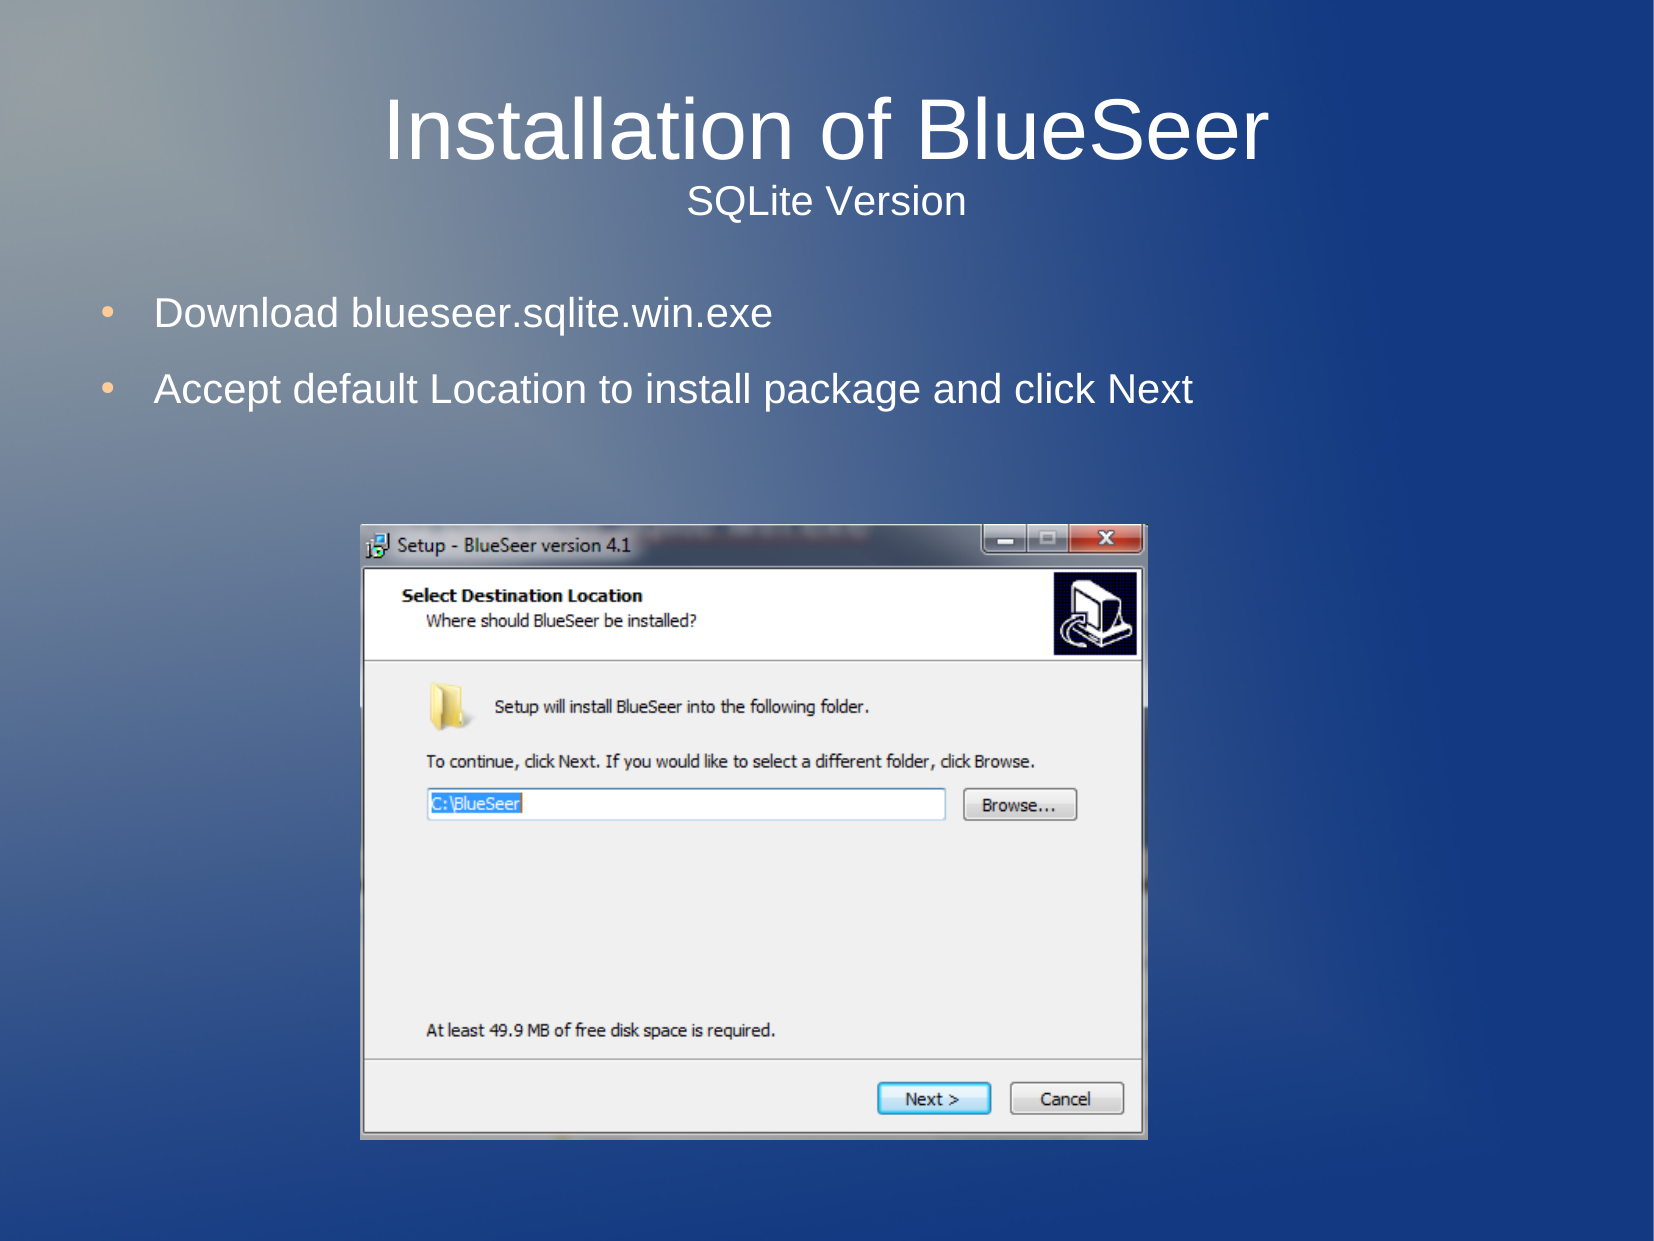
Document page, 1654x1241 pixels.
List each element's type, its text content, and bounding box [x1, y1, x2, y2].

picture [0, 0, 1654, 1241]
title Installation of BlueSeer SQLite Version [82, 49, 1571, 257]
list Download blueseer.sqlite.win.exe Accept default Location to install package and click Next [82, 290, 1571, 586]
